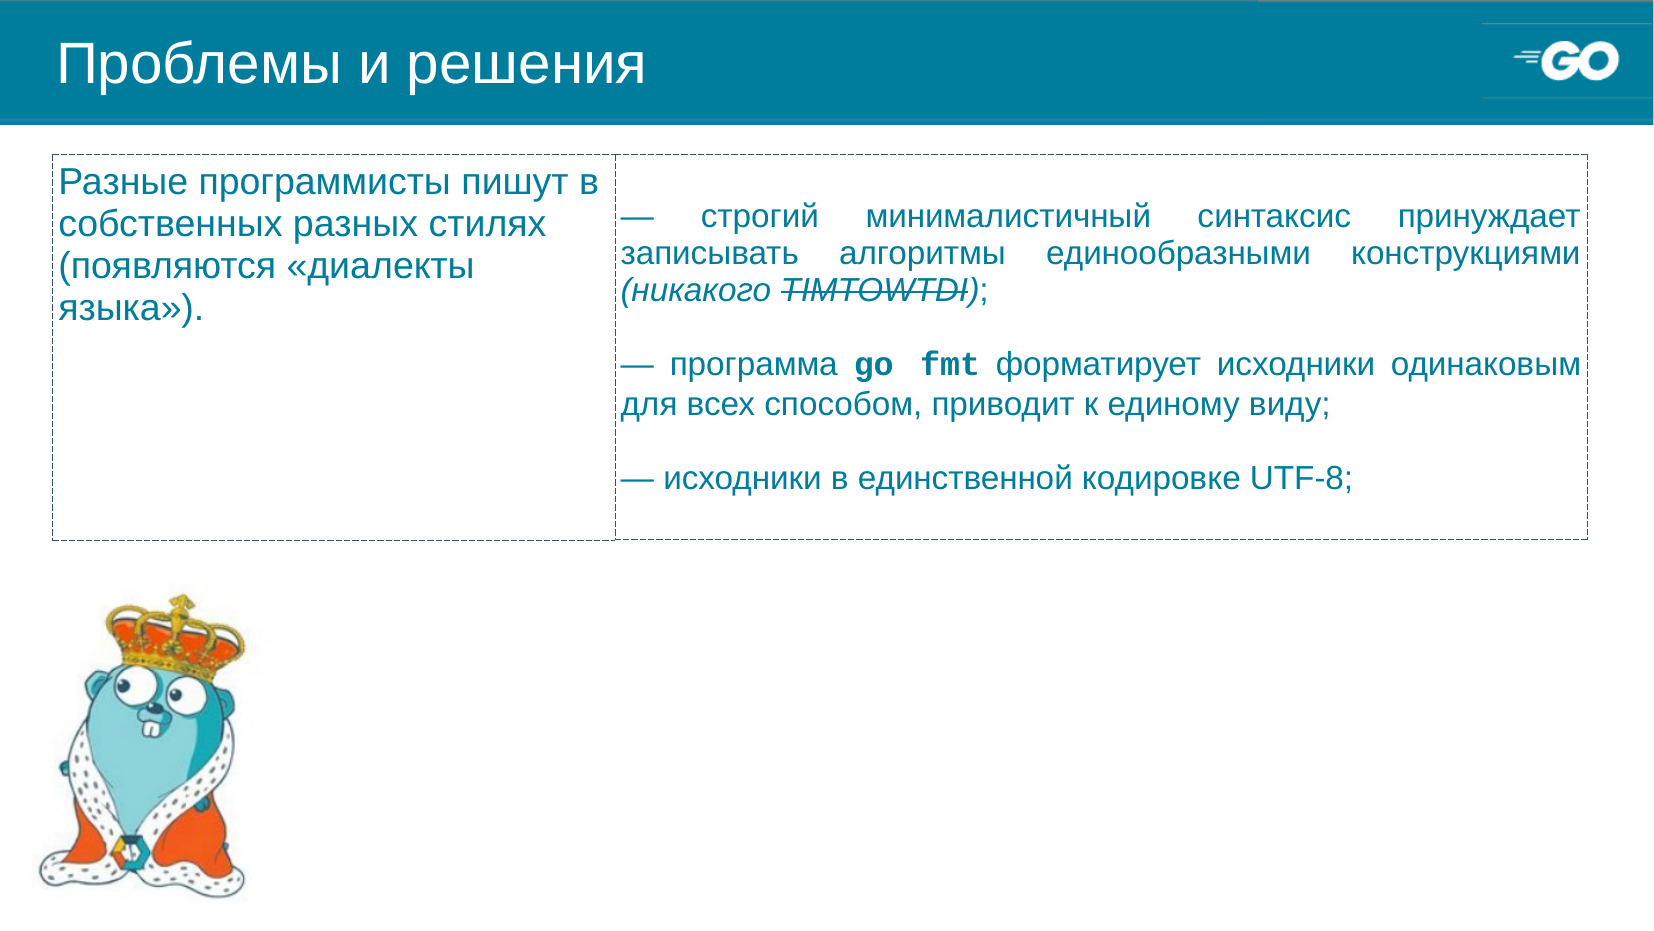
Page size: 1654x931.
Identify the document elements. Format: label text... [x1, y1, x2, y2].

picture [5, 569, 280, 924]
text_box Проблемы и решения [41, 23, 1495, 104]
table_header — строгий минималистичный синтаксис принуждает записывать алгоритмы единообразными конструкциями (никакого TIMTOWTDI); — программа go fmt форматирует исходники одинаковым для всех способом, приводит к единому виду; — исходники в единственной кодировке UTF-8; [615, 155, 1588, 540]
table_header Разные программисты пишут в собственных разных стилях (появляются «диалекты языка»). [52, 155, 615, 540]
picture [1542, 41, 1619, 81]
